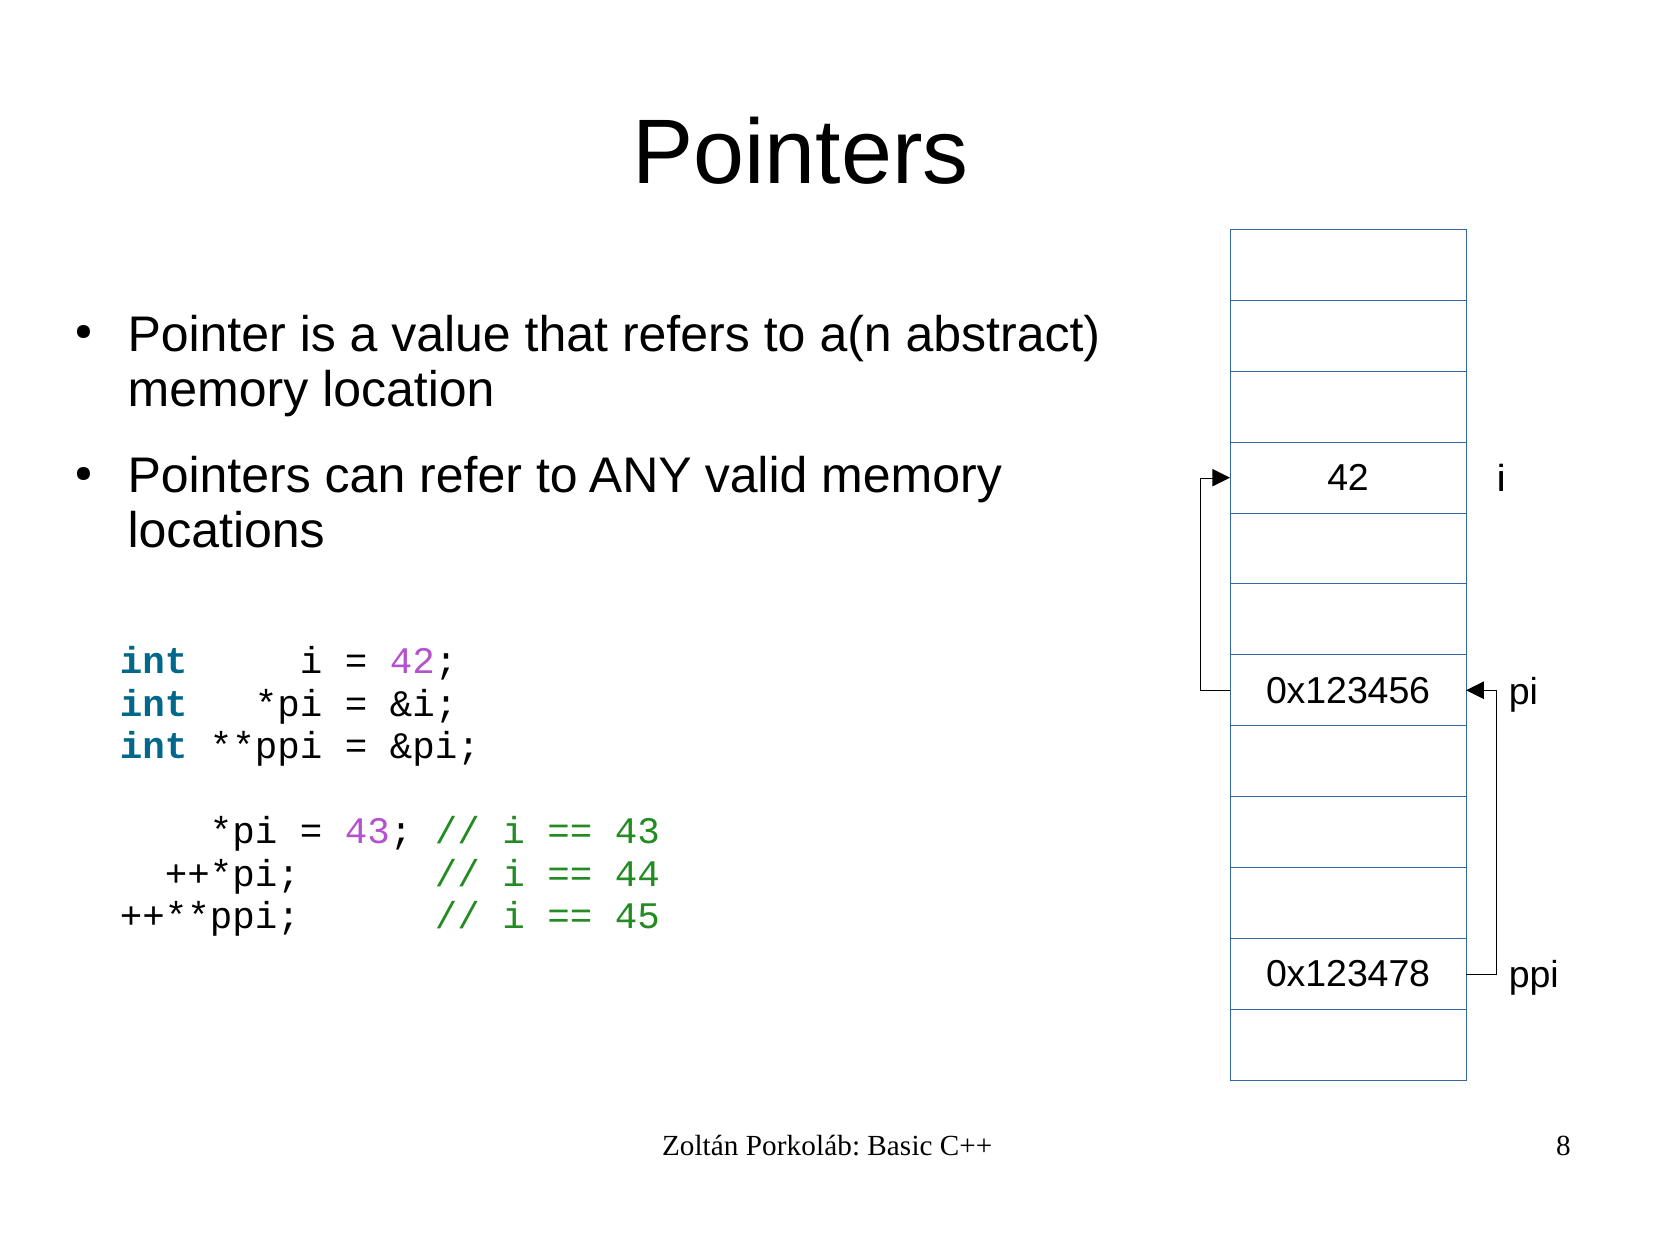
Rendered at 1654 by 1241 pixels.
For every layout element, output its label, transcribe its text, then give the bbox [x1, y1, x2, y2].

list Pointer is a value that refers to a(n abstract) memory location Pointers can refer to ANY valid memory locations [56, 225, 1126, 661]
title Pointers [56, 47, 1546, 256]
text_box ppi [1494, 946, 1587, 1046]
text_box int i = 42; int *pi = &i; int **ppi = &pi; *pi = 43; // i == 43 ++*pi; // i == 44 ++**ppi; // i == 45 [105, 592, 691, 991]
text_box 0x123456 [1230, 654, 1467, 726]
text_box [1230, 229, 1467, 443]
text_box 42 [1230, 443, 1467, 514]
text_box 0x123478 [1230, 939, 1467, 1010]
text_box [1230, 726, 1467, 939]
text_box pi [1494, 663, 1572, 720]
text_box i [1482, 450, 1521, 508]
text_box [1230, 1010, 1467, 1081]
text_box [1230, 514, 1467, 654]
